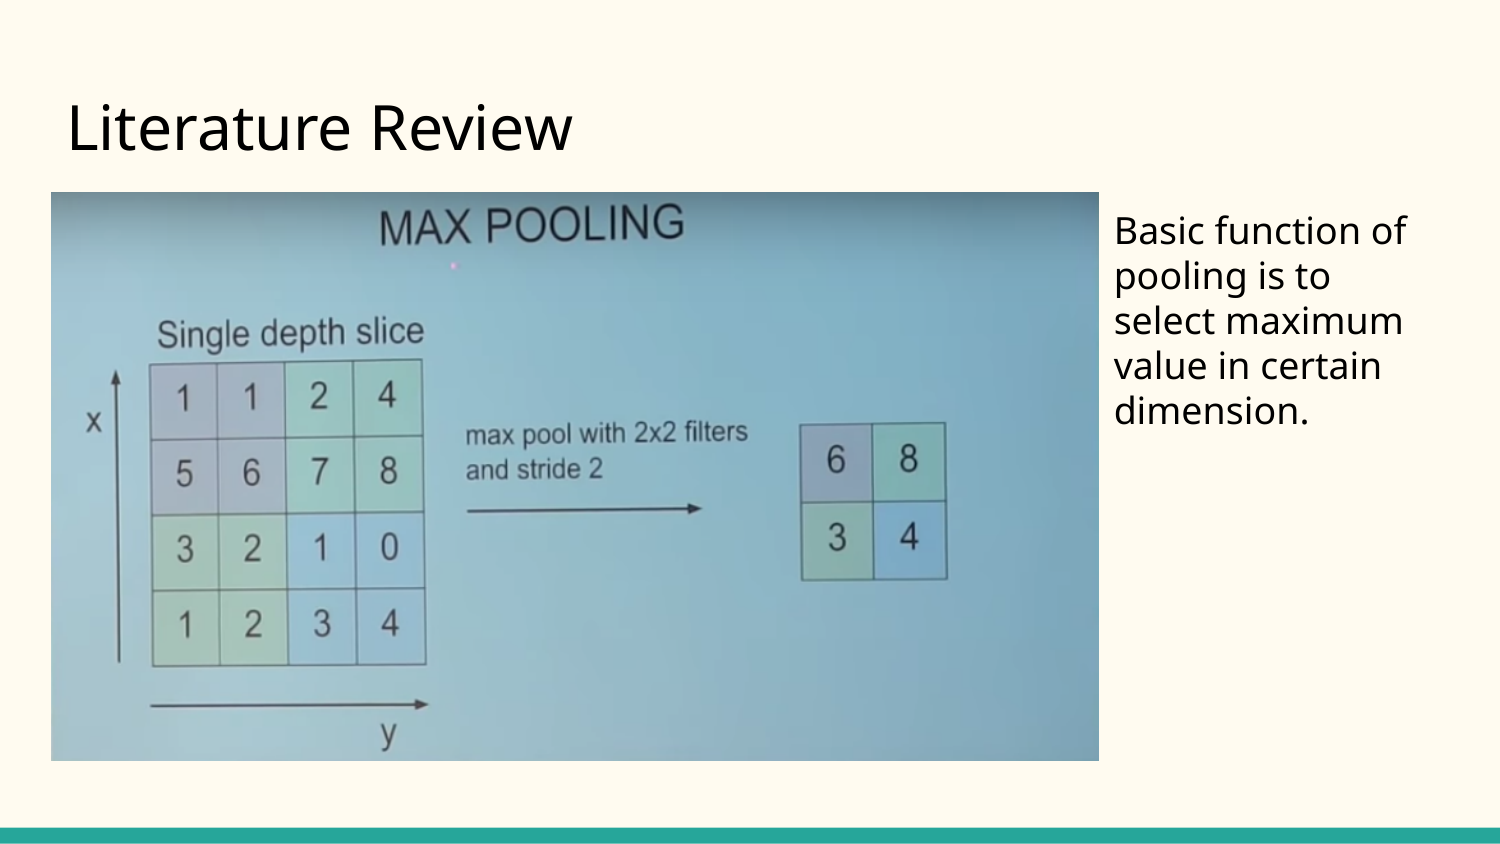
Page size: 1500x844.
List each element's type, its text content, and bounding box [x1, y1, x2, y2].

picture [51, 192, 1098, 761]
text_box Basic function of pooling is to select maximum value in certain dimension. [1098, 192, 1449, 761]
title Literature Review [51, 72, 1449, 174]
